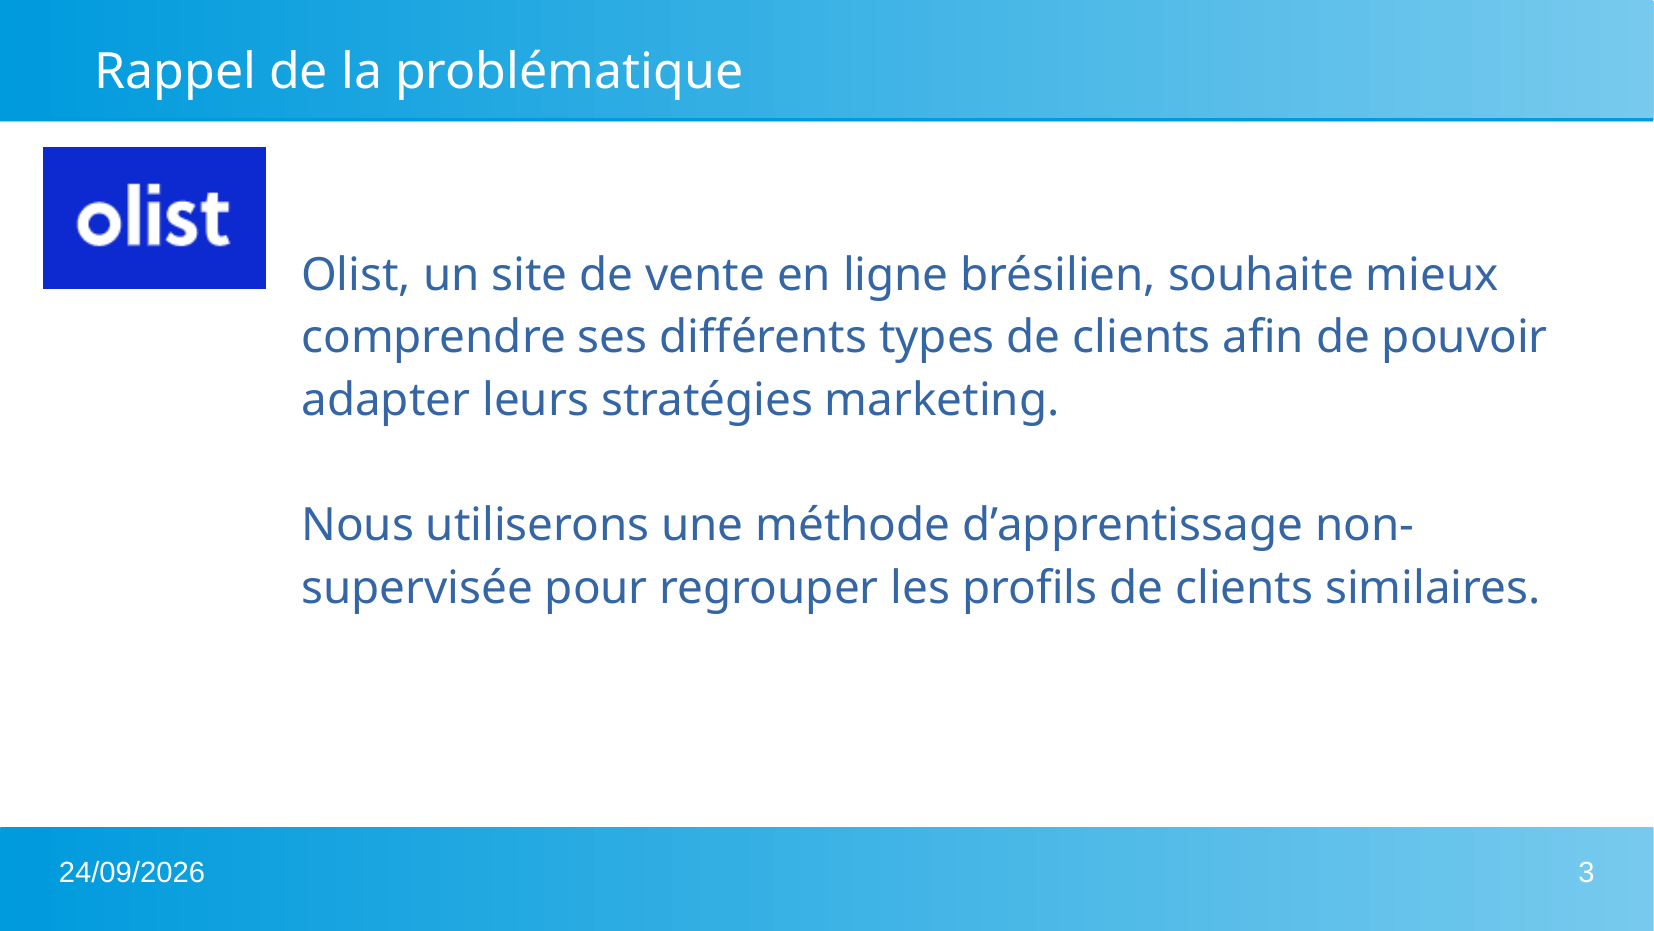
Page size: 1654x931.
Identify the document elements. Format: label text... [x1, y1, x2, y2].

title Olist, un site de vente en ligne brésilien, souhaite mieux comprendre ses différents types de clients afin de pouvoir adapter leurs stratégies marketing. Nous utiliserons une méthode d’apprentissage non-supervisée pour regrouper les profils de clients similaires. [265, 147, 1565, 798]
picture [43, 147, 266, 289]
title Rappel de la problématique [59, 29, 1595, 108]
